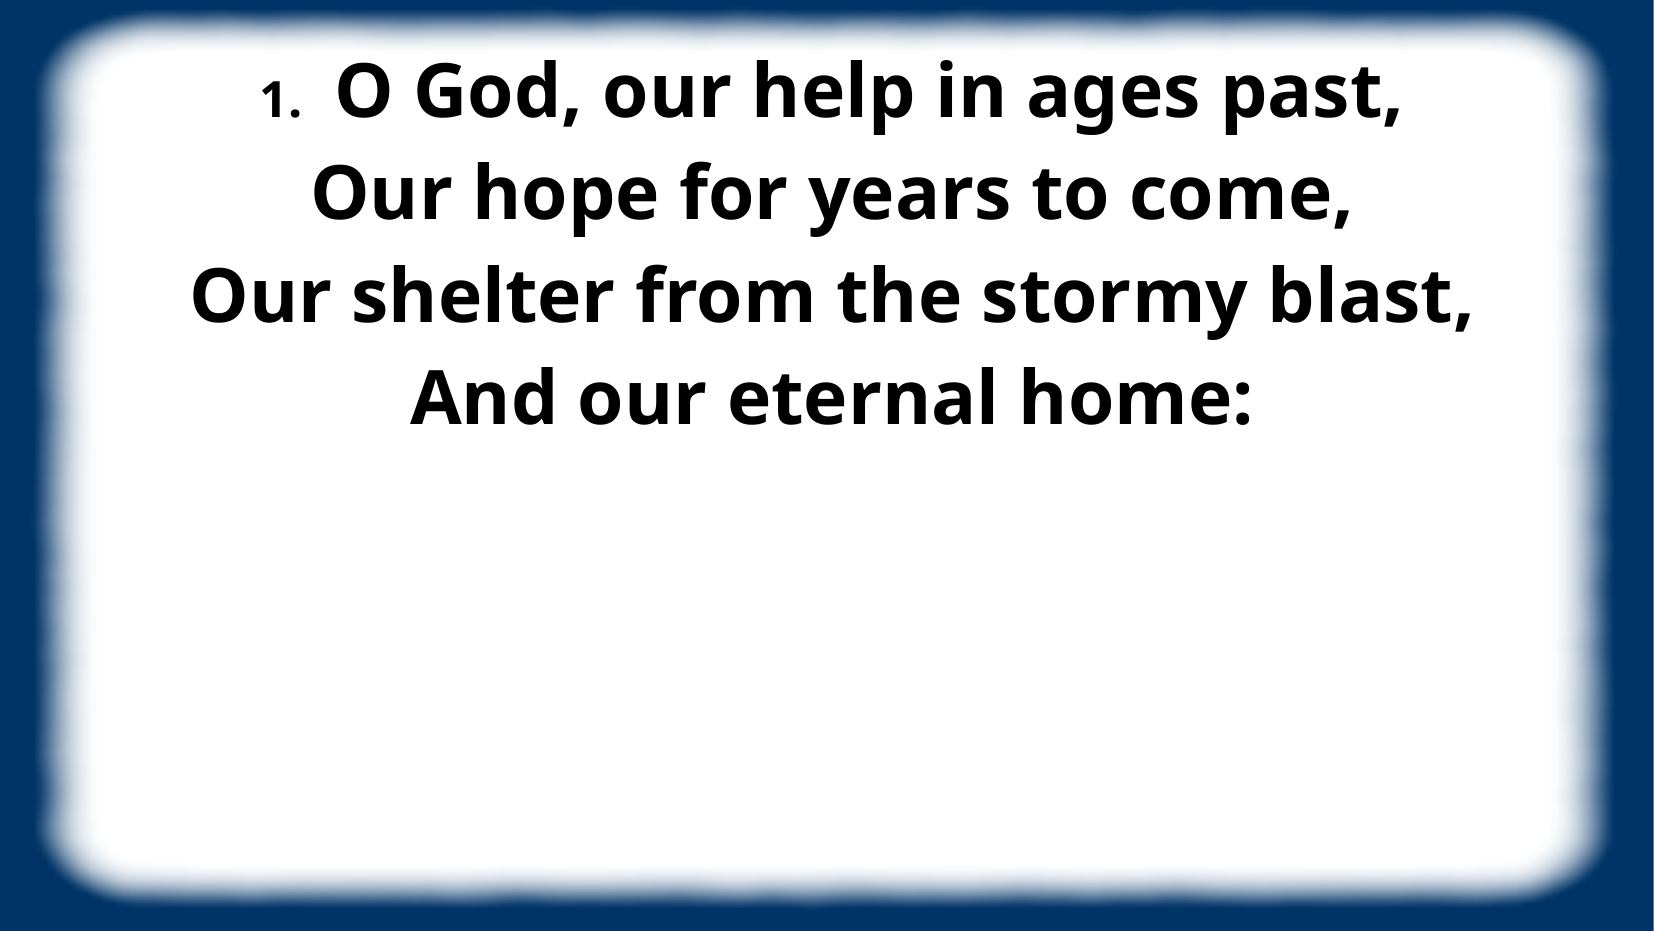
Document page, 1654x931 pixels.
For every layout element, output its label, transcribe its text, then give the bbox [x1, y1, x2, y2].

picture [0, 0, 1654, 931]
text_box 1. O God, our help in ages past, Our hope for years to come, Our shelter from the stormy blast, And our eternal home: [105, 30, 1561, 445]
